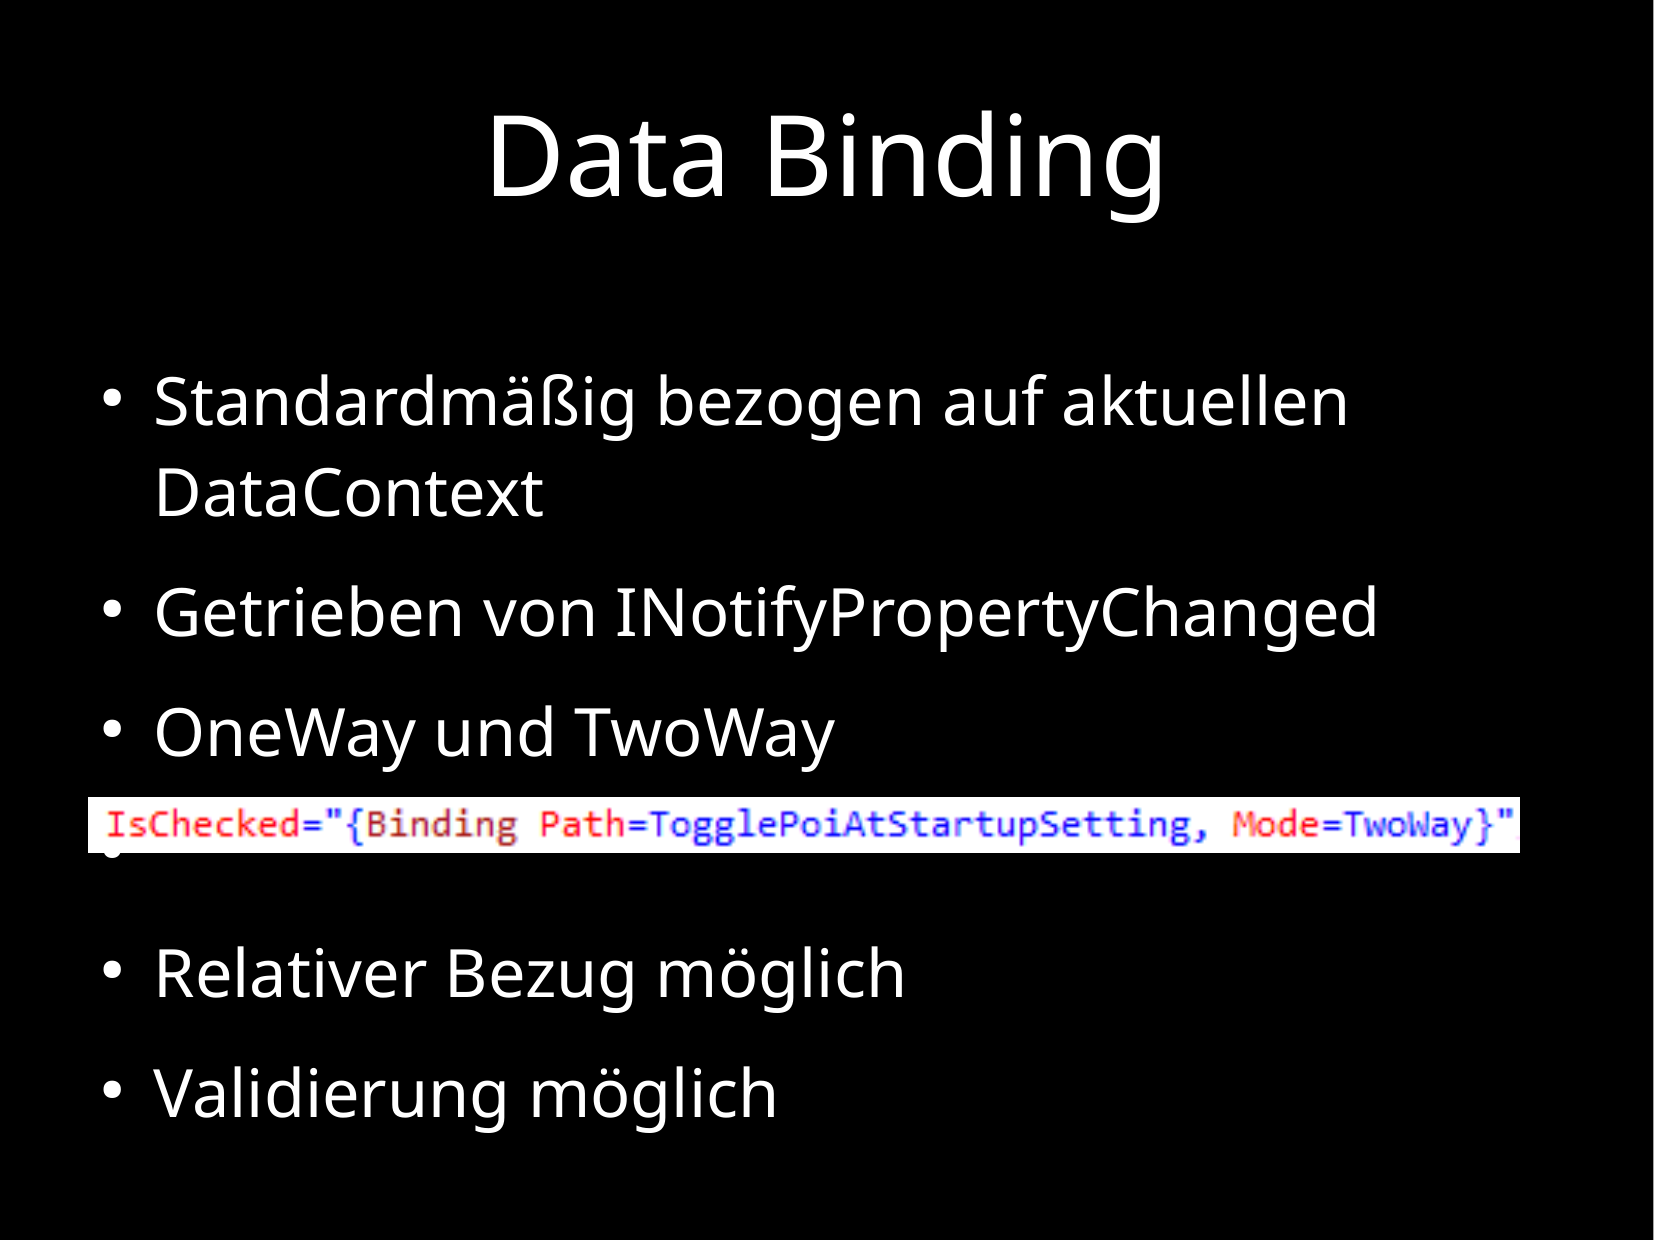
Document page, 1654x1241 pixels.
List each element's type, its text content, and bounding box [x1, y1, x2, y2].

list Standardmäßig bezogen auf aktuellen DataContext Getrieben von INotifyPropertyChanged OneWay und TwoWay Relativer Bezug möglich Validierung möglich [82, 354, 1571, 1173]
title Data Binding [82, 49, 1571, 257]
picture [88, 797, 1520, 853]
